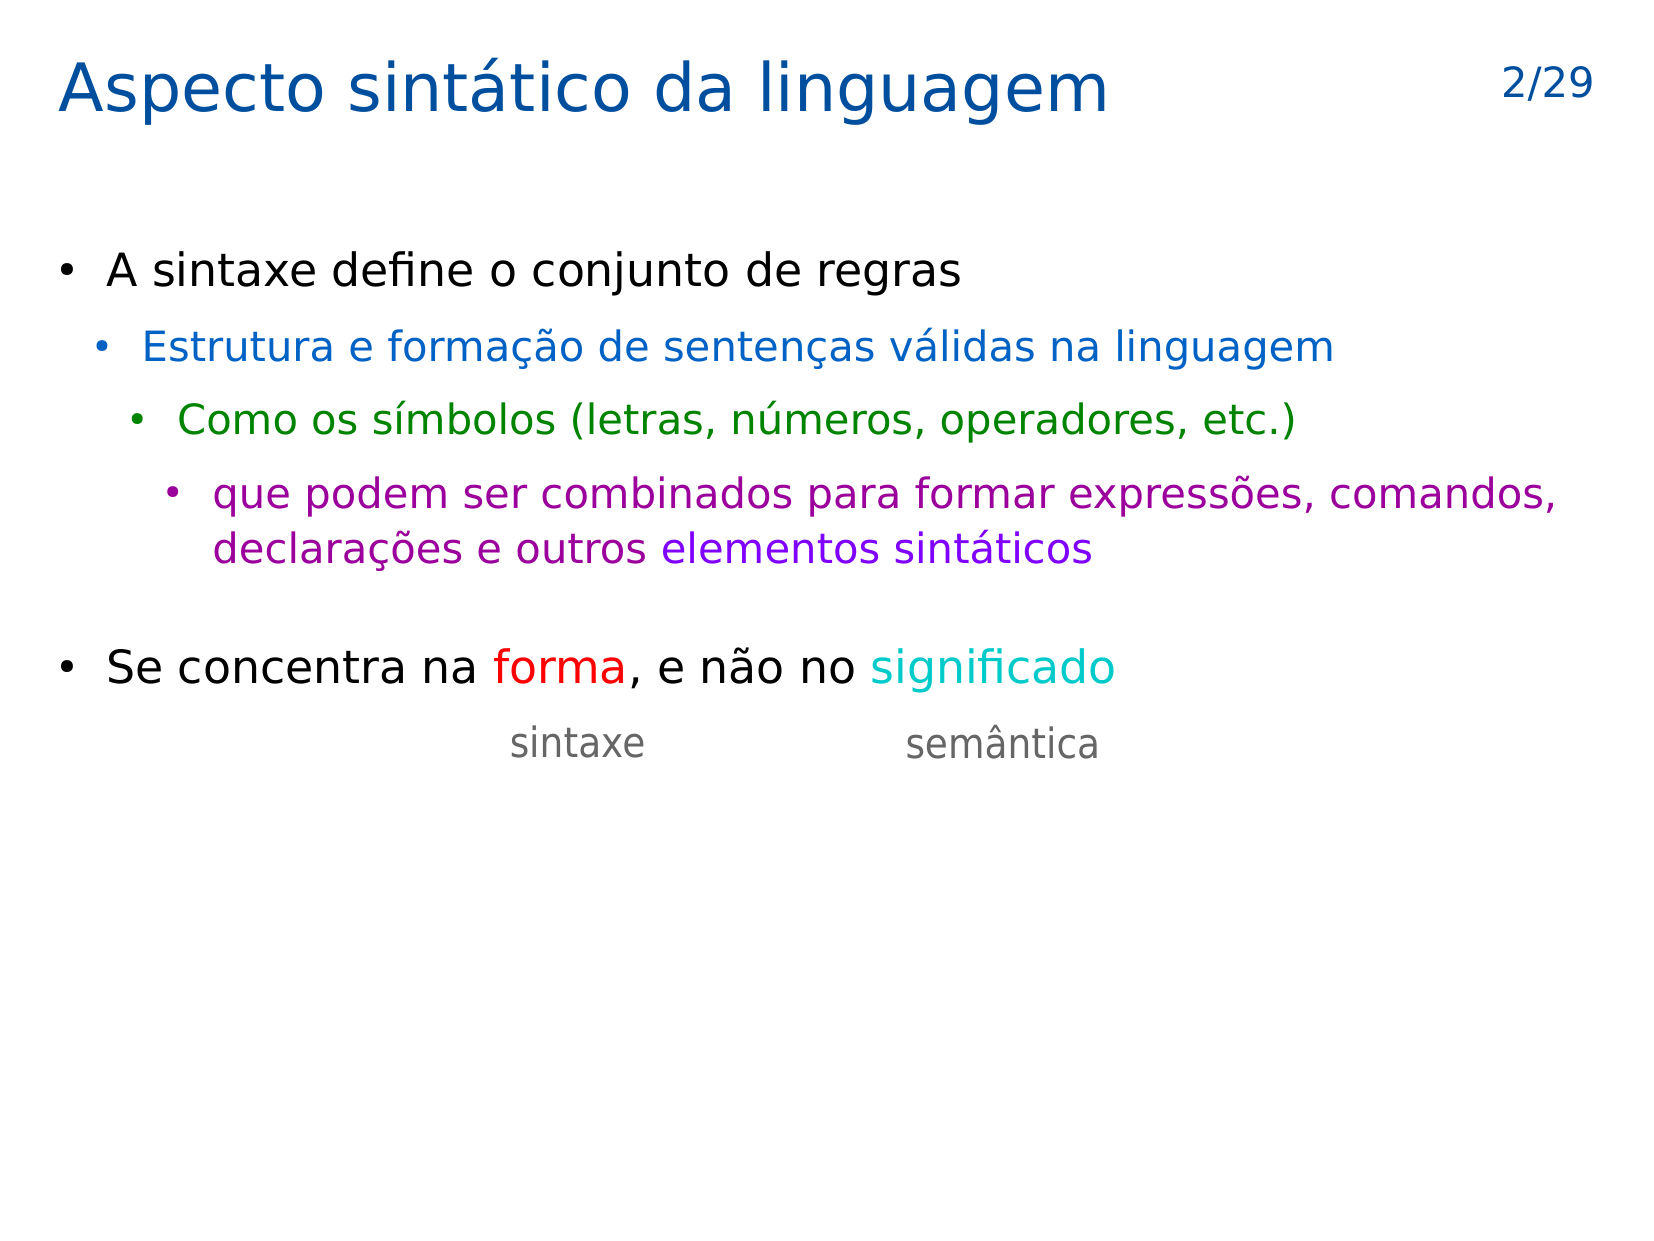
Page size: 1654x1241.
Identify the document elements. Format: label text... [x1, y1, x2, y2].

list A sintaxe define o conjunto de regras Estrutura e formação de sentenças válidas na linguagem Como os símbolos (letras, números, operadores, etc.) que podem ser combinados para formar expressões, comandos, declarações e outros elementos sintáticos Se concentra na forma, e não no significado [59, 236, 1595, 1211]
text_box sintaxe [495, 711, 661, 777]
title Aspecto sintático da linguagem [59, 29, 1625, 148]
text_box semântica [890, 712, 1116, 778]
